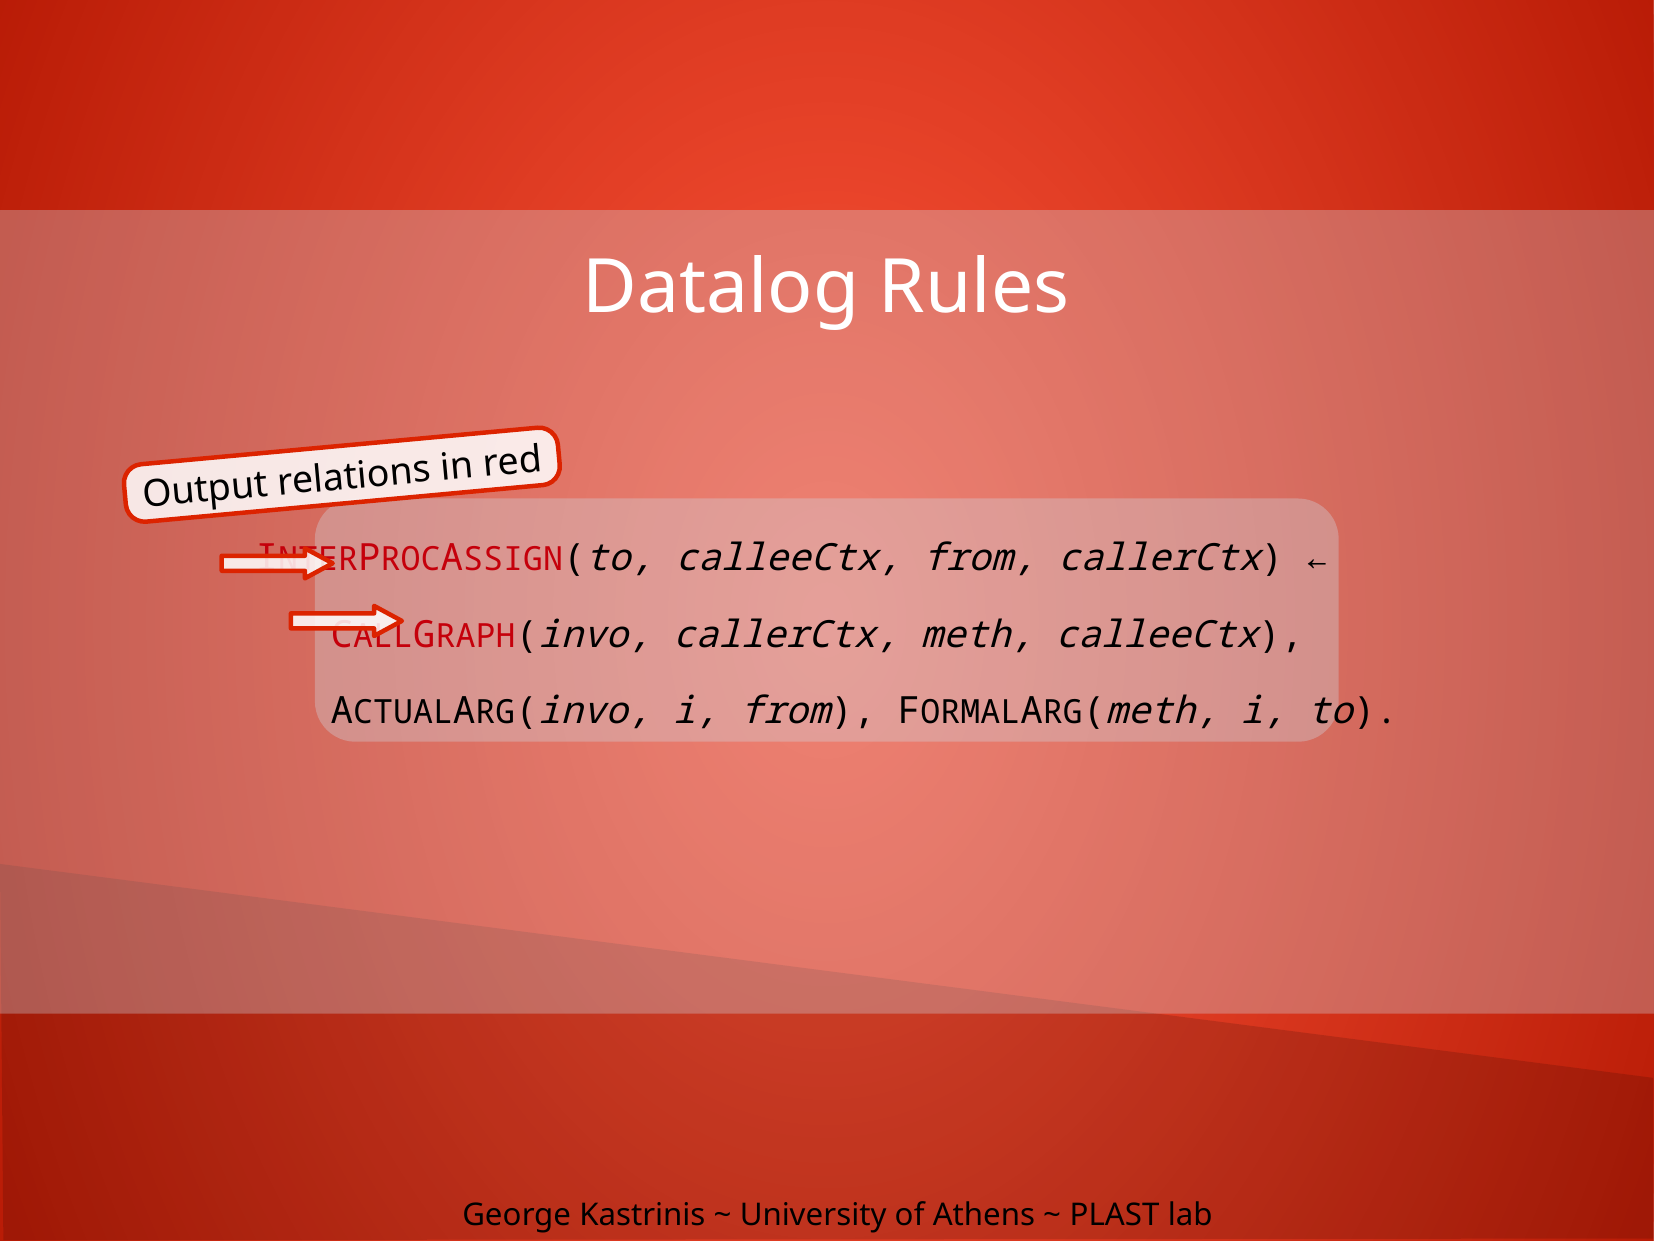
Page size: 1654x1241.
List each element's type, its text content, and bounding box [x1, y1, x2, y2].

text_box Output relations in red [124, 427, 560, 522]
text_box George Kastrinis ~ University of Athens ~ PLAST lab [447, 1185, 1207, 1236]
text_box [0, 210, 1654, 1014]
text_box Datalog Rules [568, 225, 1086, 331]
text_box INTERPROCASSIGN(to, calleeCtx, from, callerCtx) ← CALLGRAPH(invo, callerCtx, meth, calleeCtx), ACTUALARG(invo, i, from), FORMALARG(meth, i, to). [314, 498, 1339, 742]
